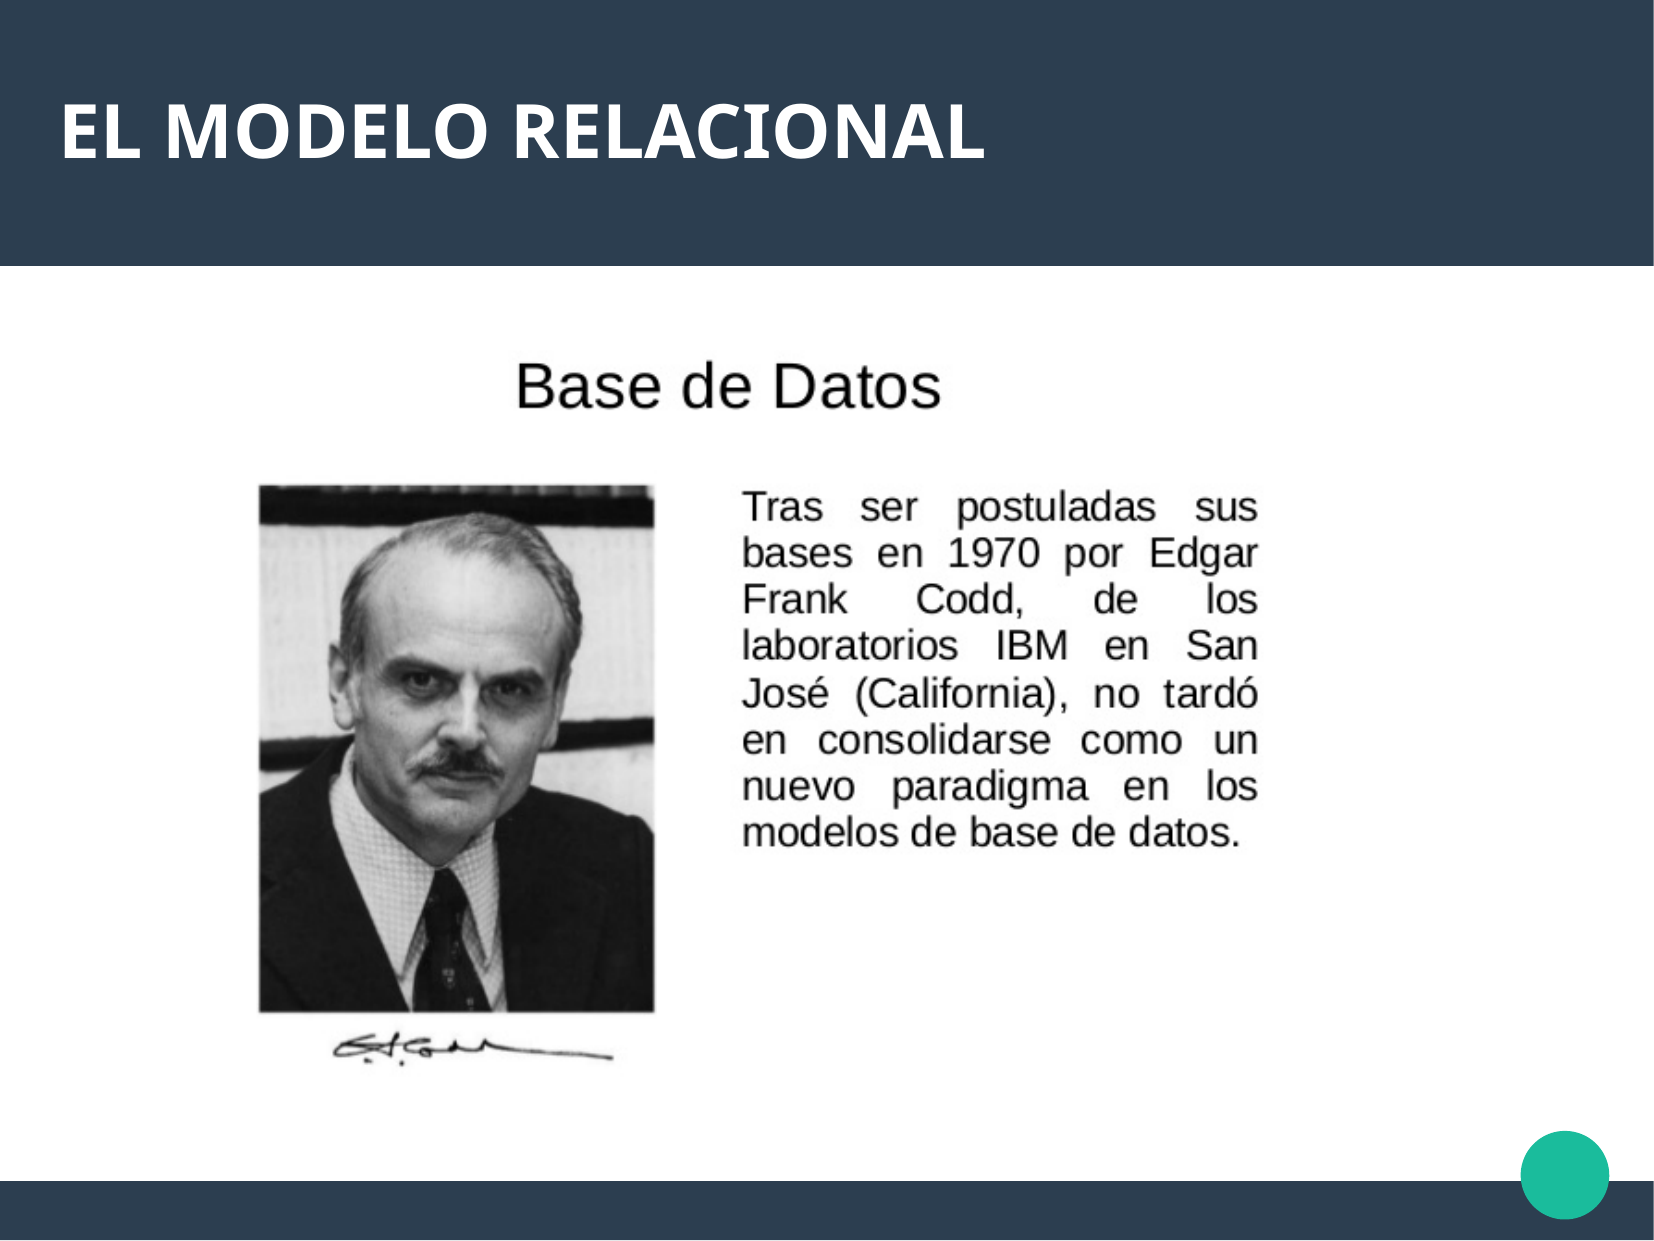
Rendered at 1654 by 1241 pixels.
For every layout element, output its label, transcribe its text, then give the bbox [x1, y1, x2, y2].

title EL MODELO RELACIONAL [59, 49, 1595, 207]
picture [139, 277, 1319, 1163]
